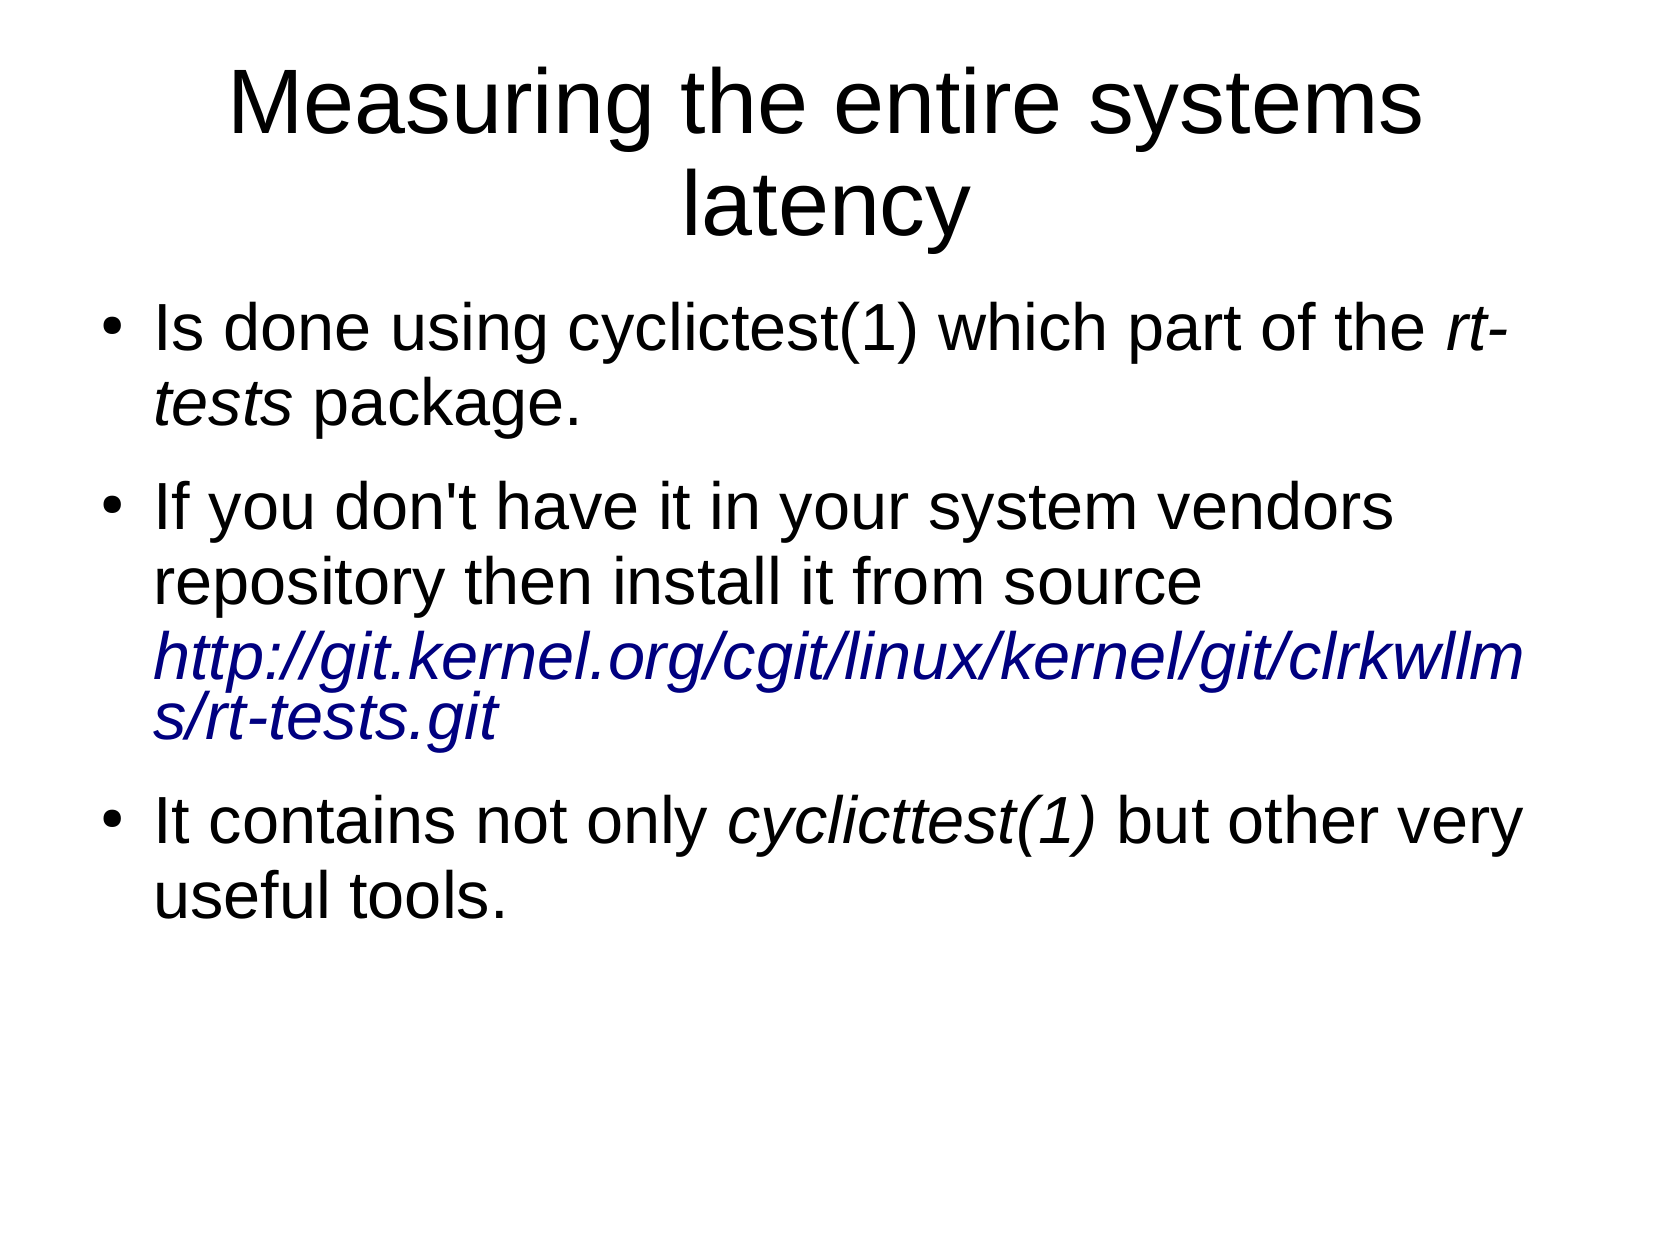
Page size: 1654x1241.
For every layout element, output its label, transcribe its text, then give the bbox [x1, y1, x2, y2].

list Is done using cyclictest(1) which part of the rt-tests package. If you don't have it in your system vendors repository then install it from source http://git.kernel.org/cgit/linux/kernel/git/clrkwllms/rt-tests.git It contains not only cyclicttest(1) but other very useful tools. [82, 290, 1538, 1010]
title Measuring the entire systems latency [82, 49, 1571, 257]
